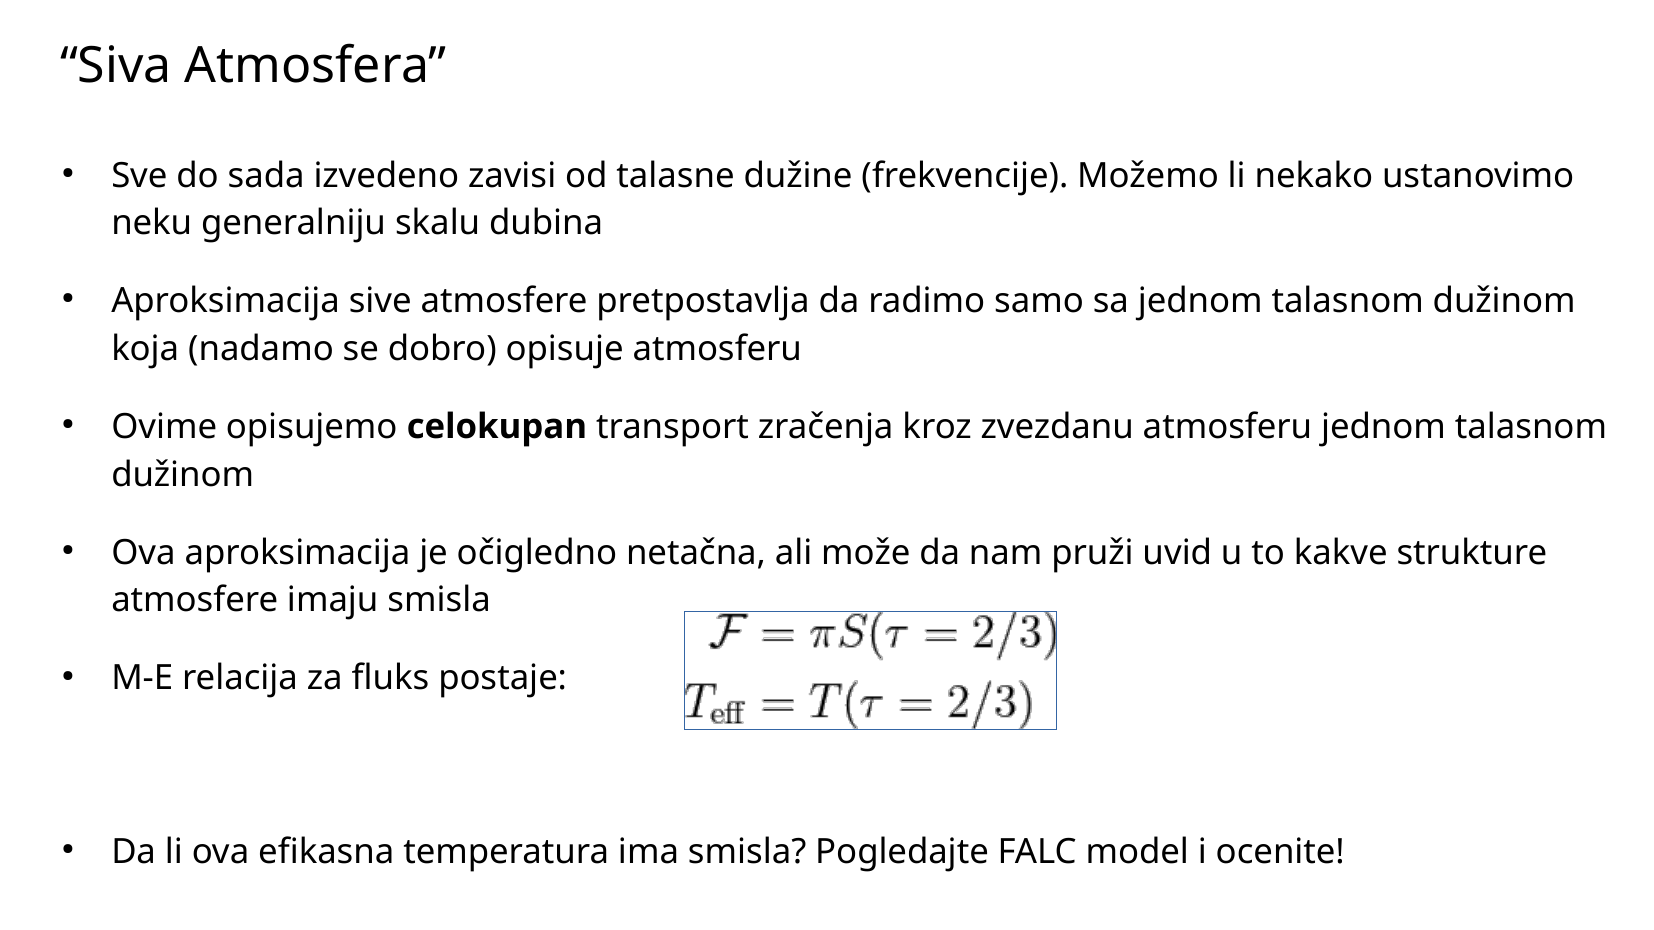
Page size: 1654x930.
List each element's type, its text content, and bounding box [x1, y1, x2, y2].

title “Siva Atmosfera” [59, 13, 1648, 113]
picture [684, 611, 1057, 730]
list Sve do sada izvedeno zavisi od talasne dužine (frekvencije). Možemo li nekako ustanovimo neku generalniju skalu dubina Aproksimacija sive atmosfere pretpostavlja da radimo samo sa jednom talasnom dužinom koja (nadamo se dobro) opisuje atmosferu Ovime opisujemo celokupan transport zračenja kroz zvezdanu atmosferu jednom talasnom dužinom Ova aproksimacija je očigledno netačna, ali može da nam pruži uvid u to kakve strukture atmosfere imaju smisla M-E relacija za fluks postaje: Da li ova efikasna temperatura ima smisla? Pogledajte FALC model i ocenite! [45, 149, 1635, 880]
